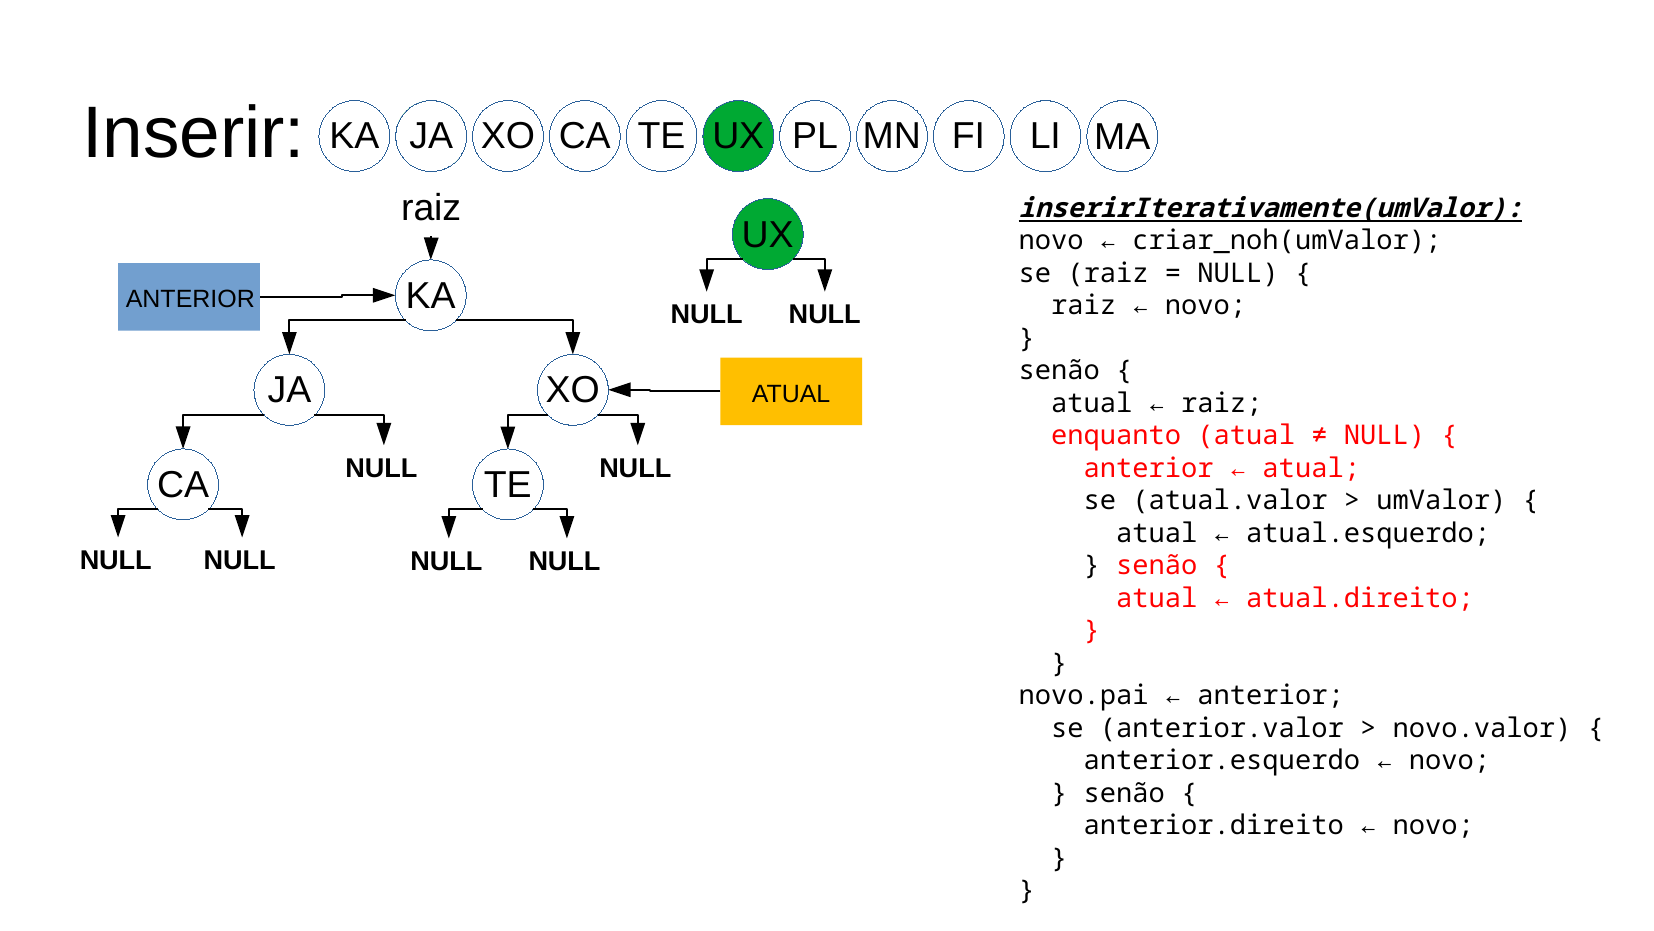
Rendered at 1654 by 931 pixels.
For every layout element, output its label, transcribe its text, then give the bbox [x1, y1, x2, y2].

text_box [720, 357, 863, 426]
title Inserir: [82, 54, 1571, 211]
text_box NULL [330, 445, 438, 491]
text_box NULL [655, 291, 758, 337]
text_box CA [147, 448, 219, 520]
text_box UX [702, 100, 774, 172]
text_box NULL [584, 445, 691, 491]
text_box ATUAL [737, 372, 851, 415]
text_box KA [395, 259, 467, 331]
text_box MA [1086, 100, 1158, 172]
text_box TE [472, 448, 544, 520]
text_box LI [1010, 100, 1081, 172]
text_box MN [856, 100, 928, 172]
text_box NULL [188, 537, 296, 583]
text_box TE [626, 100, 697, 172]
text_box inserirIterativamente(umValor): novo ← criar_noh(umValor); se (raiz = NULL) { raiz ← novo; } senão { atual ← raiz; enquanto (atual ≠ NULL) { anterior ← atual; se (atual.valor > umValor) { atual ← atual.esquerdo; } senão { atual ← atual.direito; } } novo.pai ← anterior; se (anterior.valor > novo.valor) { anterior.esquerdo ← novo; } senão { anterior.direito ← novo; } } [1003, 182, 1654, 931]
text_box JA [395, 100, 467, 172]
text_box NULL [395, 538, 502, 584]
text_box CA [549, 100, 621, 172]
text_box NULL [64, 537, 172, 583]
text_box [744, 118, 786, 206]
text_box raiz [386, 179, 477, 237]
text_box ANTERIOR [111, 277, 272, 321]
text_box JA [253, 354, 325, 426]
text_box [118, 263, 260, 277]
text_box KA [318, 100, 390, 172]
text_box PL [784, 100, 851, 172]
text_box FI [933, 100, 1005, 172]
text_box XO [472, 100, 544, 172]
text_box NULL [774, 291, 876, 337]
text_box XO [537, 354, 609, 426]
text_box UX [732, 198, 804, 270]
text_box [118, 321, 260, 331]
text_box NULL [513, 538, 621, 584]
